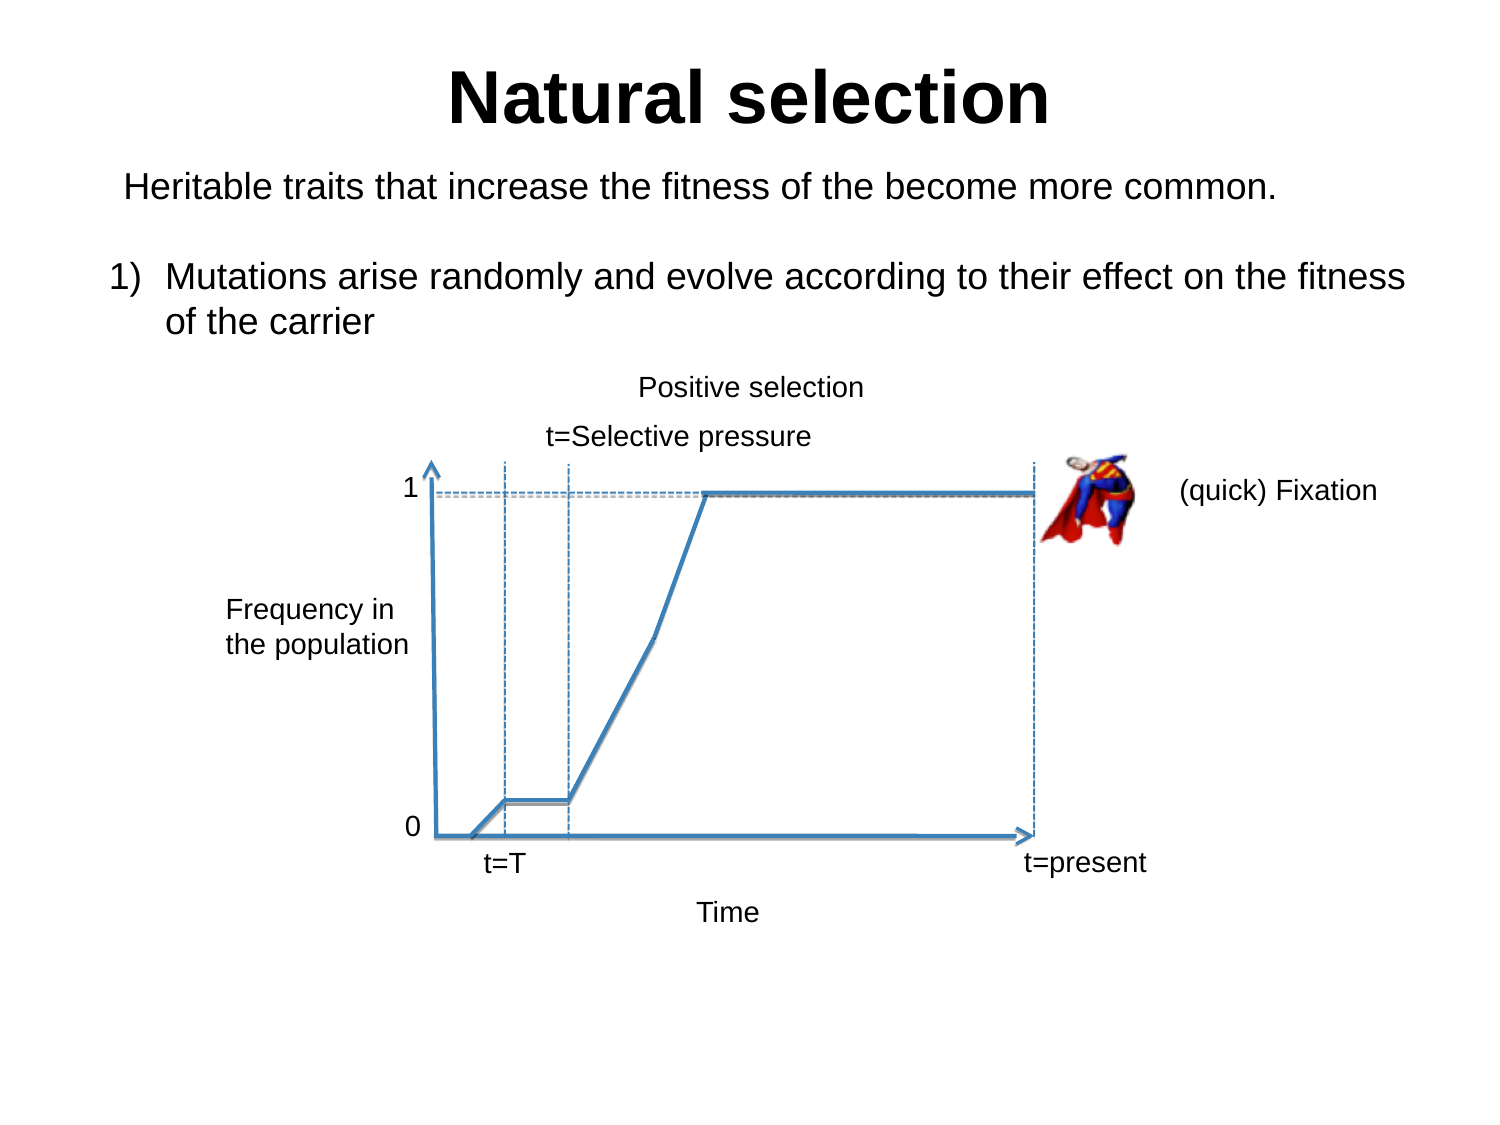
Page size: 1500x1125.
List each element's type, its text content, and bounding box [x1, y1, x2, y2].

text_box Frequency in the population [210, 583, 432, 669]
title Natural selection [75, 0, 1425, 146]
list Heritable traits that increase the fitness of the become more common. Mutations arise randomly and evolve according to their effect on the fitness of the carrier [75, 146, 1425, 363]
text_box 1 [387, 460, 434, 511]
text_box (quick) Fixation [1164, 463, 1393, 514]
text_box t=present [1009, 835, 1162, 886]
text_box Time [681, 886, 799, 937]
text_box t=Selective pressure [531, 409, 828, 460]
picture [1036, 436, 1143, 567]
text_box 0 [390, 799, 436, 850]
text_box Positive selection [623, 360, 880, 411]
text_box t=T [468, 837, 542, 887]
